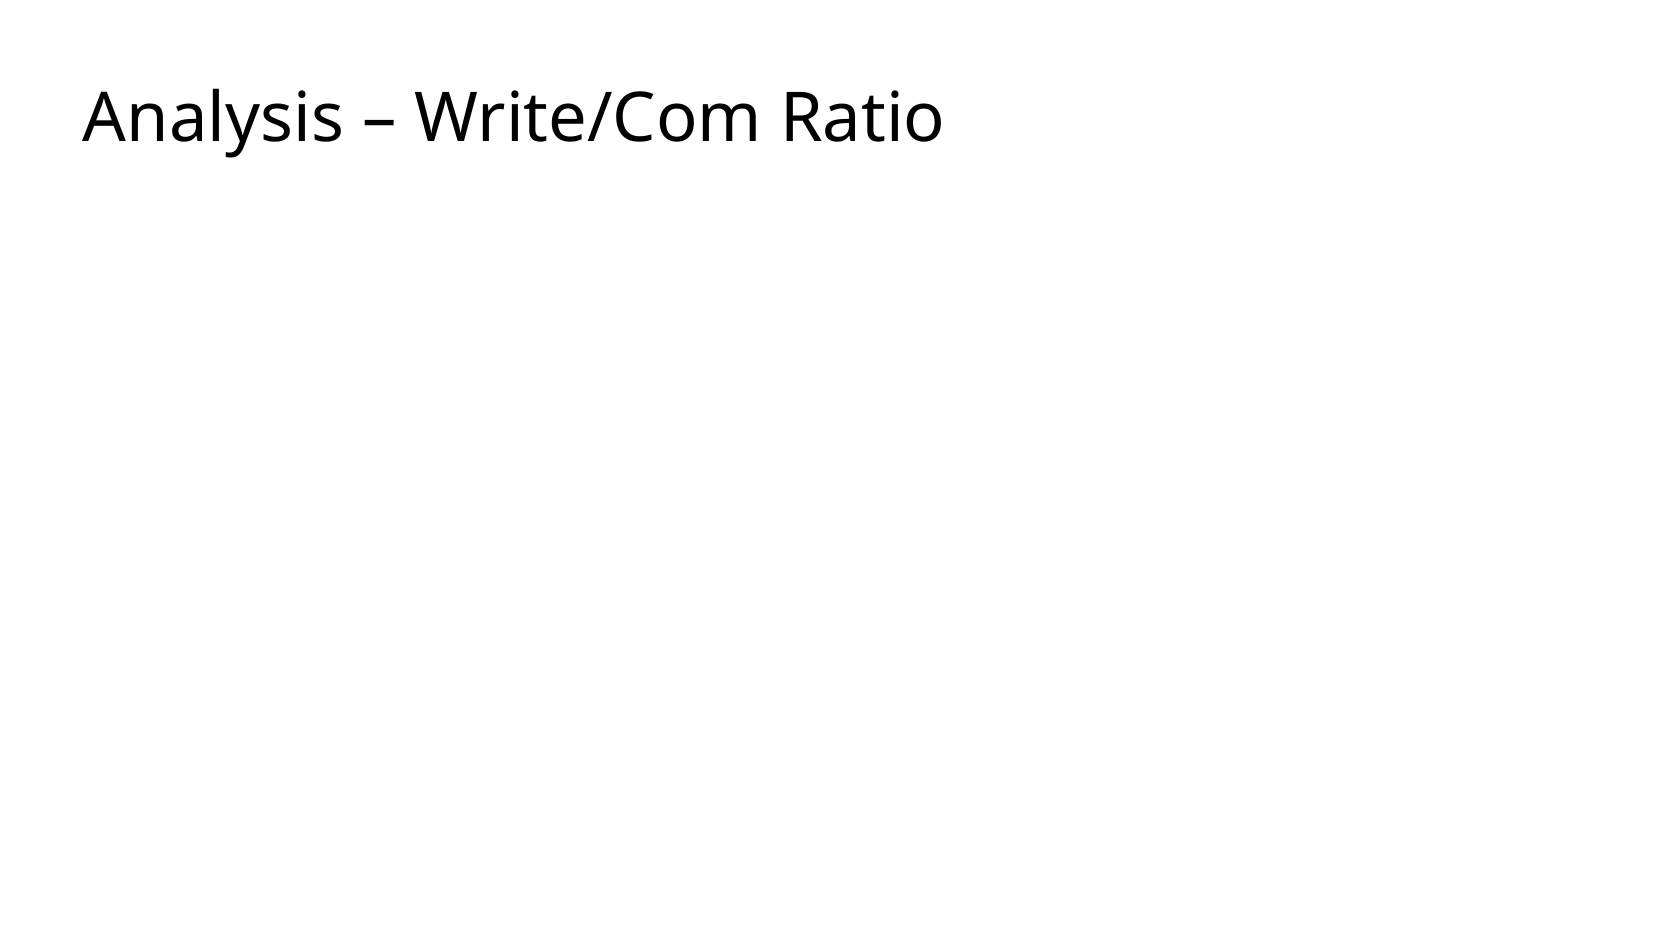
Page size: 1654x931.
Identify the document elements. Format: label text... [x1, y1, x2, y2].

title Analysis – Write/Com Ratio [82, 37, 1571, 193]
